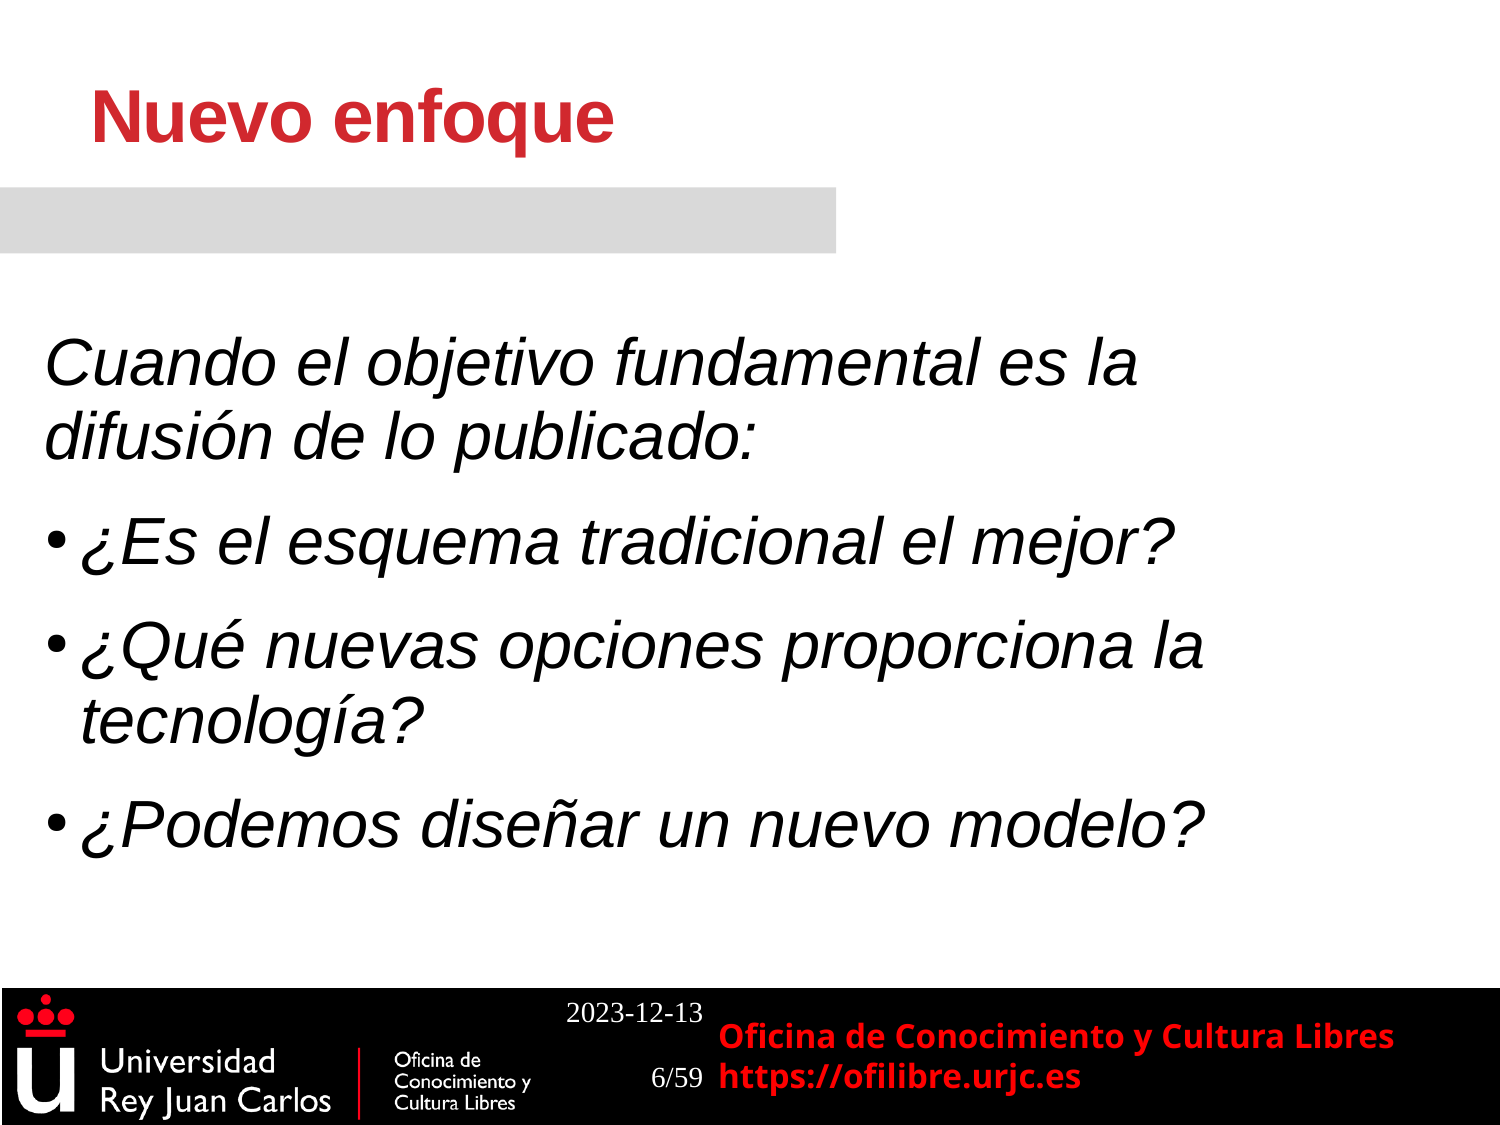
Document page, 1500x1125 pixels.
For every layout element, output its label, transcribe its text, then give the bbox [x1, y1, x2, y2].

title [75, 7, 1425, 196]
text_box Cuando el objetivo fundamental es la difusión de lo publicado: ¿Es el esquema tradicional el mejor? ¿Qué nuevas opciones proporciona la tecnología? ¿Podemos diseñar un nuevo modelo? [30, 317, 1396, 870]
picture [17, 994, 531, 1120]
text_box Nuevo enfoque [0, 24, 1326, 172]
